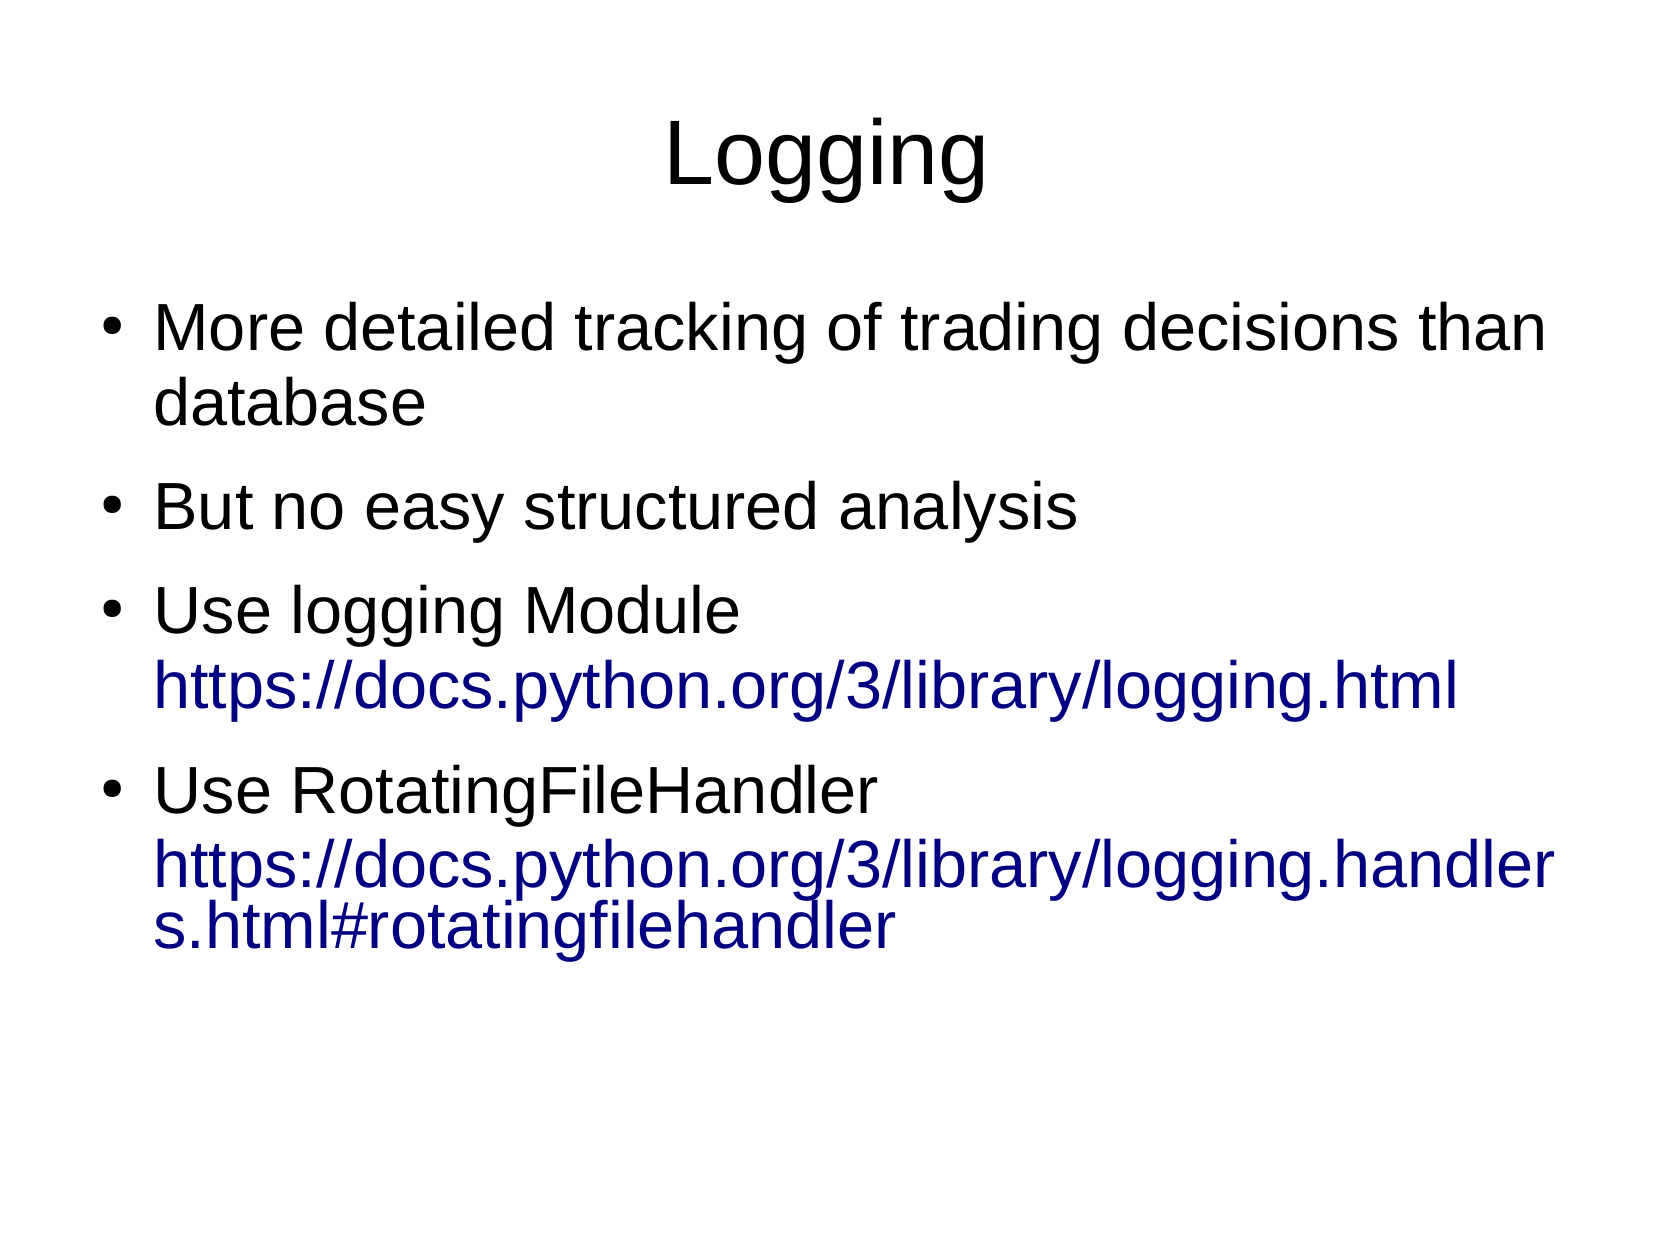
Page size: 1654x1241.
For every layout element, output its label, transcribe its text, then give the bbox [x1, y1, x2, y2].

list More detailed tracking of trading decisions than database But no easy structured analysis Use logging Module https://docs.python.org/3/library/logging.html Use RotatingFileHandler https://docs.python.org/3/library/logging.handlers.html#rotatingfilehandler [82, 290, 1571, 1010]
title Logging [82, 49, 1571, 257]
